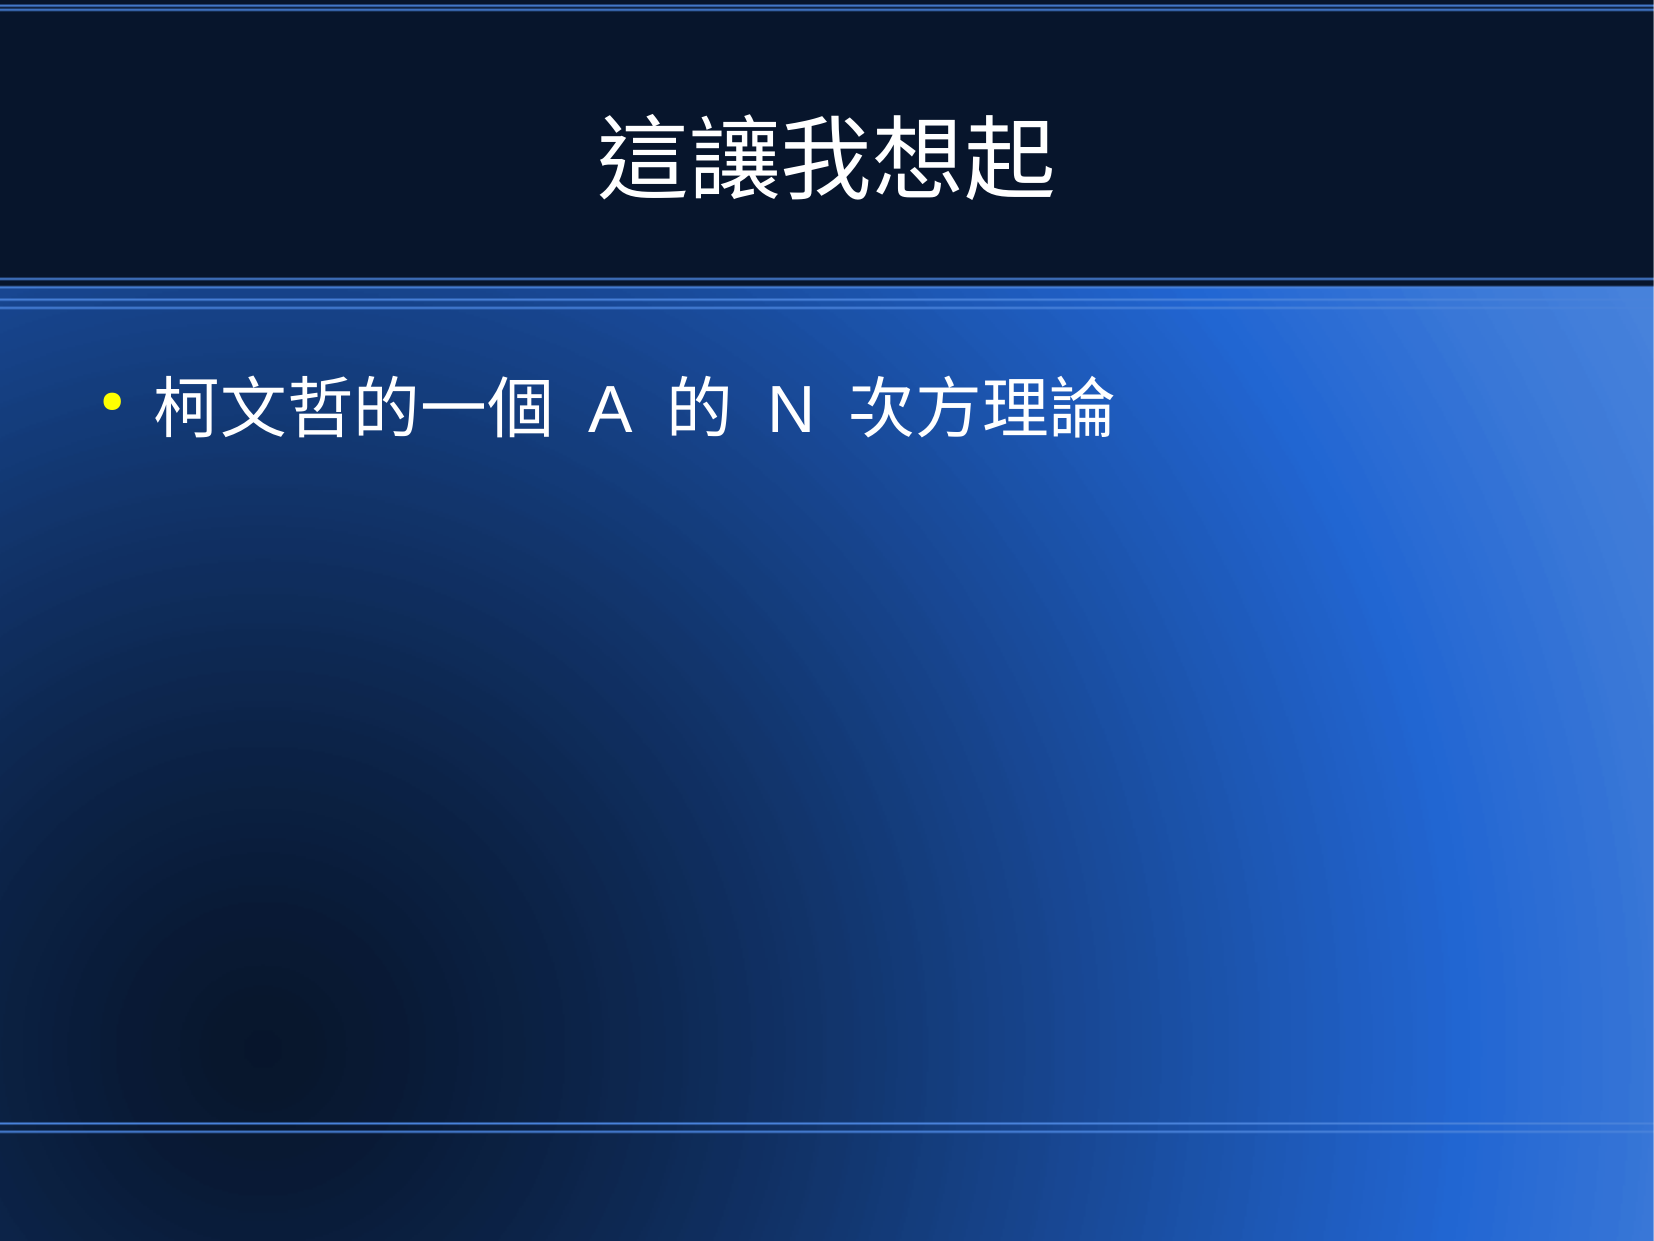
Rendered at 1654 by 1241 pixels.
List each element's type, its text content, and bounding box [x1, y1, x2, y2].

list 柯文哲的一個 A 的 N 次方理論 [82, 355, 1571, 1075]
picture [0, 0, 1654, 1241]
title 這讓我想起 [82, 49, 1571, 257]
